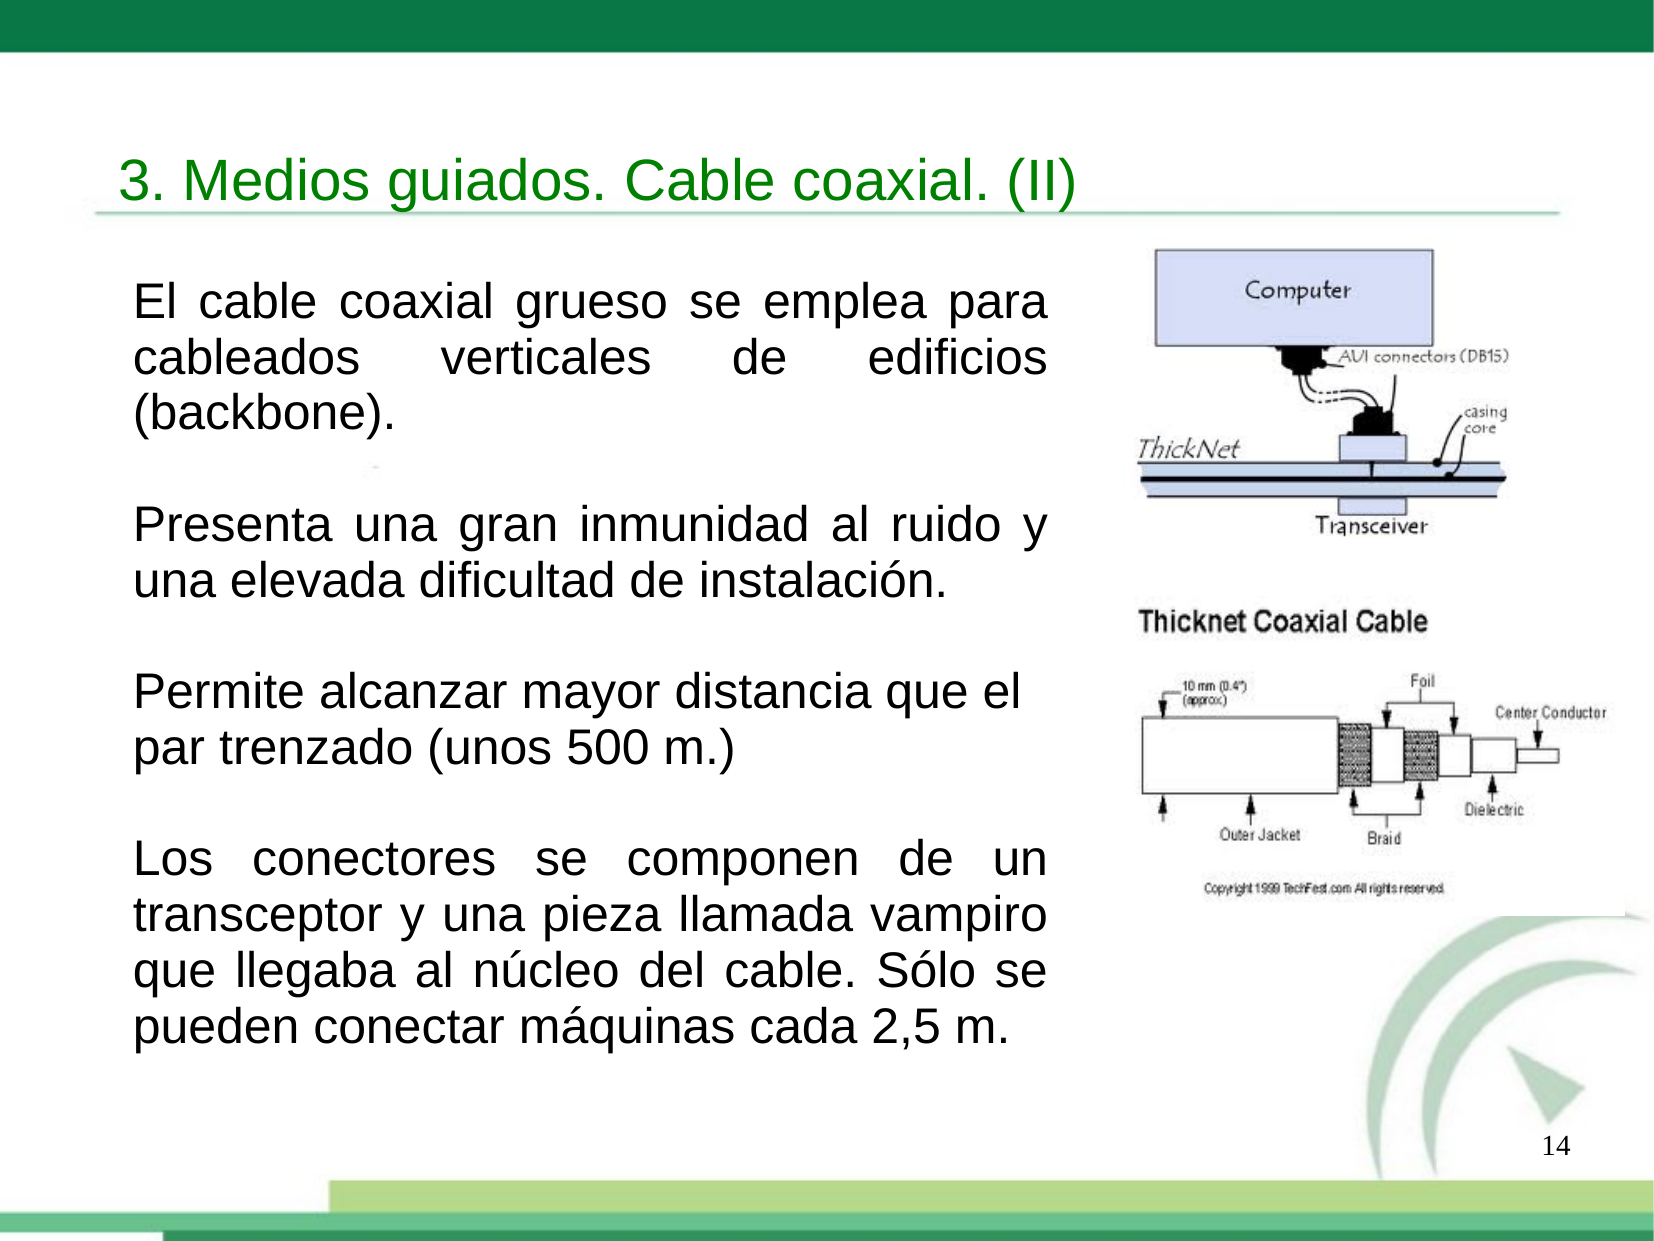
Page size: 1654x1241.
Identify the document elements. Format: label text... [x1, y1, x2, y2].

list [1063, 311, 1473, 1152]
picture [0, 0, 1654, 1241]
text_box 3. Medios guiados. Cable coaxial. (II) [118, 147, 1182, 223]
text_box El cable coaxial grueso se emplea para cableados verticales de edificios (backbone). Presenta una gran inmunidad al ruido y una elevada dificultad de instalación. Permite alcanzar mayor distancia que el par trenzado (unos 500 m.) Los conectores se componen de un transceptor y una pieza llamada vampiro que llegaba al núcleo del cable. Sólo se pueden conectar máquinas cada 2,5 m. [118, 265, 1063, 1173]
